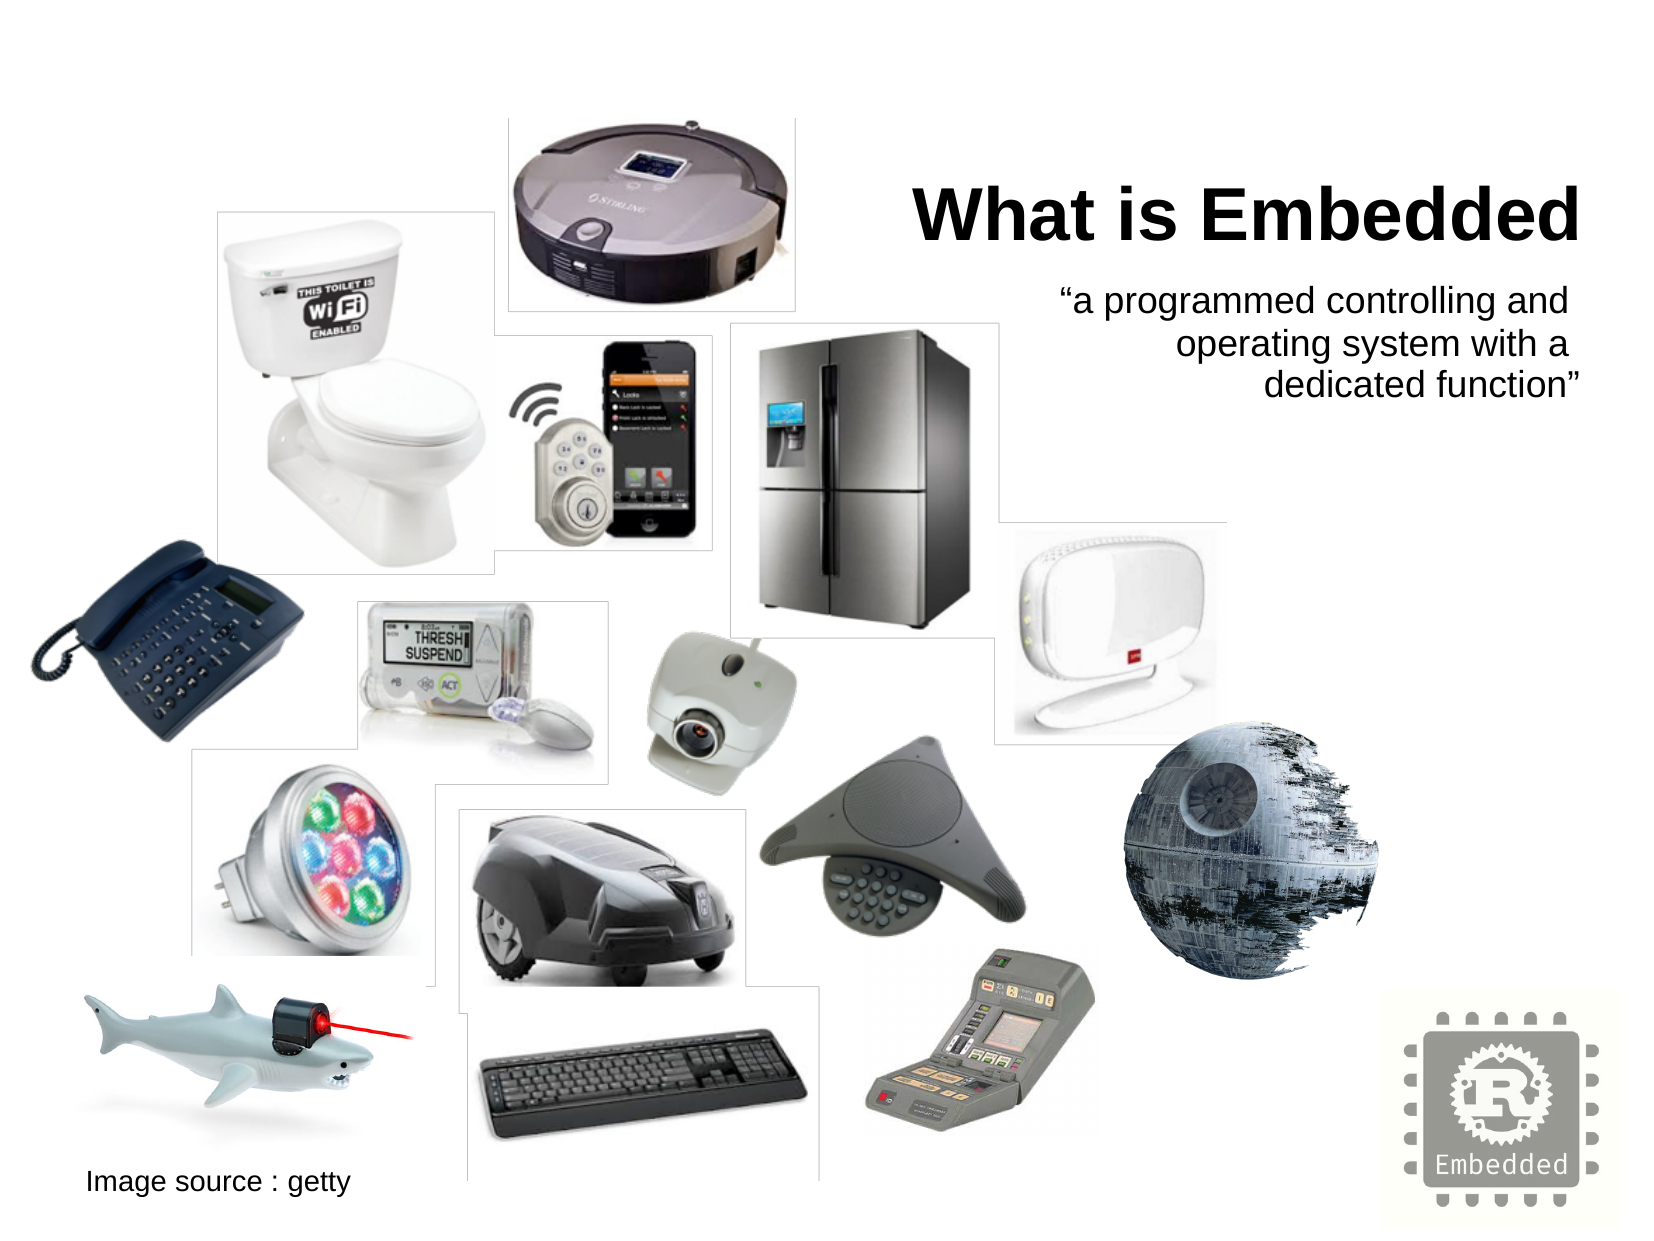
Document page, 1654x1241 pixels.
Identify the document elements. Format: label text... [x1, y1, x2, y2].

text_box Image source : getty [70, 1157, 367, 1206]
text_box “a programmed controlling and operating system with a dedicated function” [1045, 272, 1595, 414]
text_box What is Embedded [1227, 165, 1607, 307]
picture [29, 118, 1380, 1181]
picture [1381, 989, 1621, 1229]
